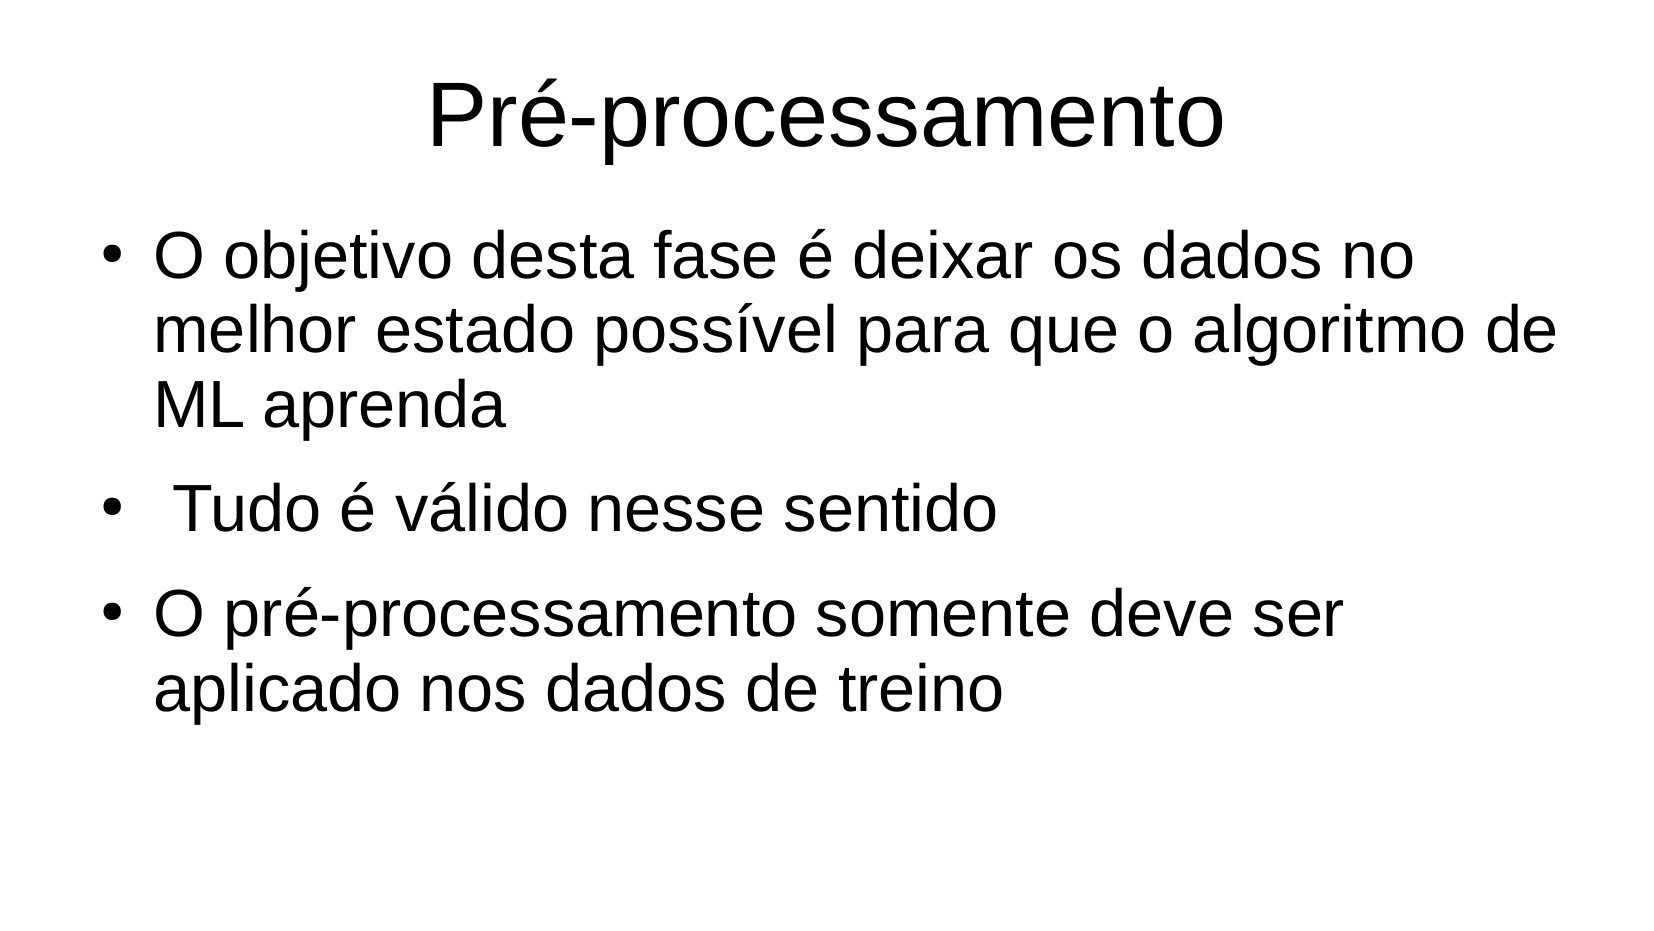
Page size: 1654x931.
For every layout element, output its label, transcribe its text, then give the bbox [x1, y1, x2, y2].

list O objetivo desta fase é deixar os dados no melhor estado possível para que o algoritmo de ML aprenda Tudo é válido nesse sentido O pré-processamento somente deve ser aplicado nos dados de treino [82, 217, 1571, 758]
title Pré-processamento [82, 37, 1571, 193]
